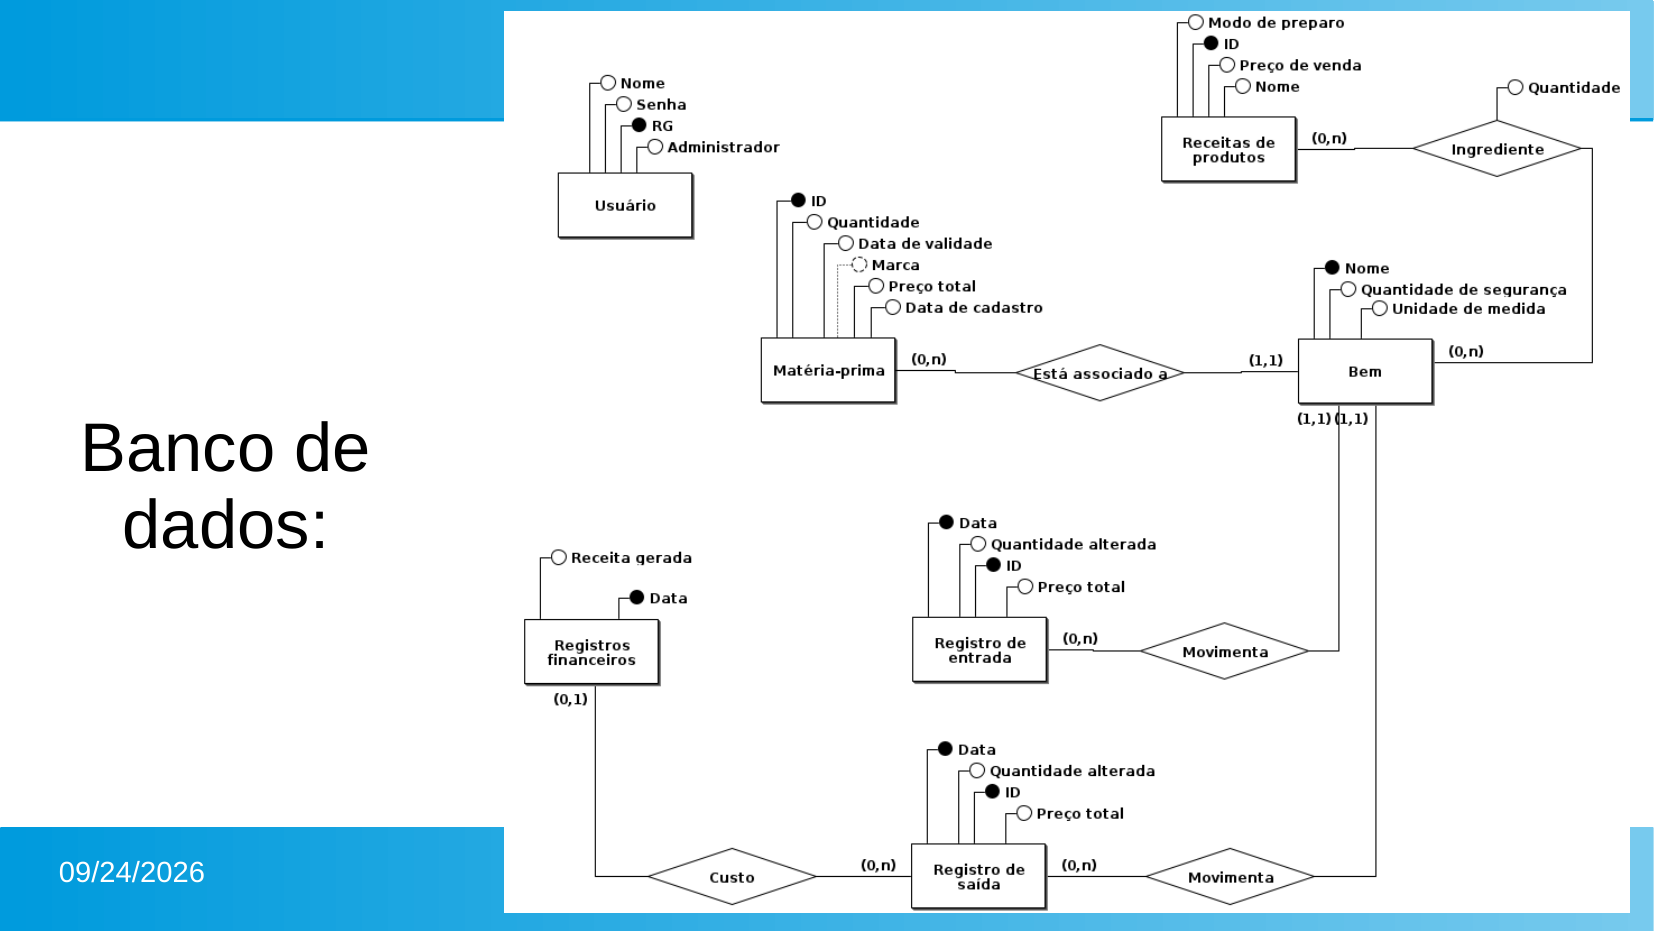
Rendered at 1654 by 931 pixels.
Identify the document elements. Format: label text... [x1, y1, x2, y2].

picture [504, 11, 1630, 913]
title Banco de dados: [39, 184, 413, 788]
